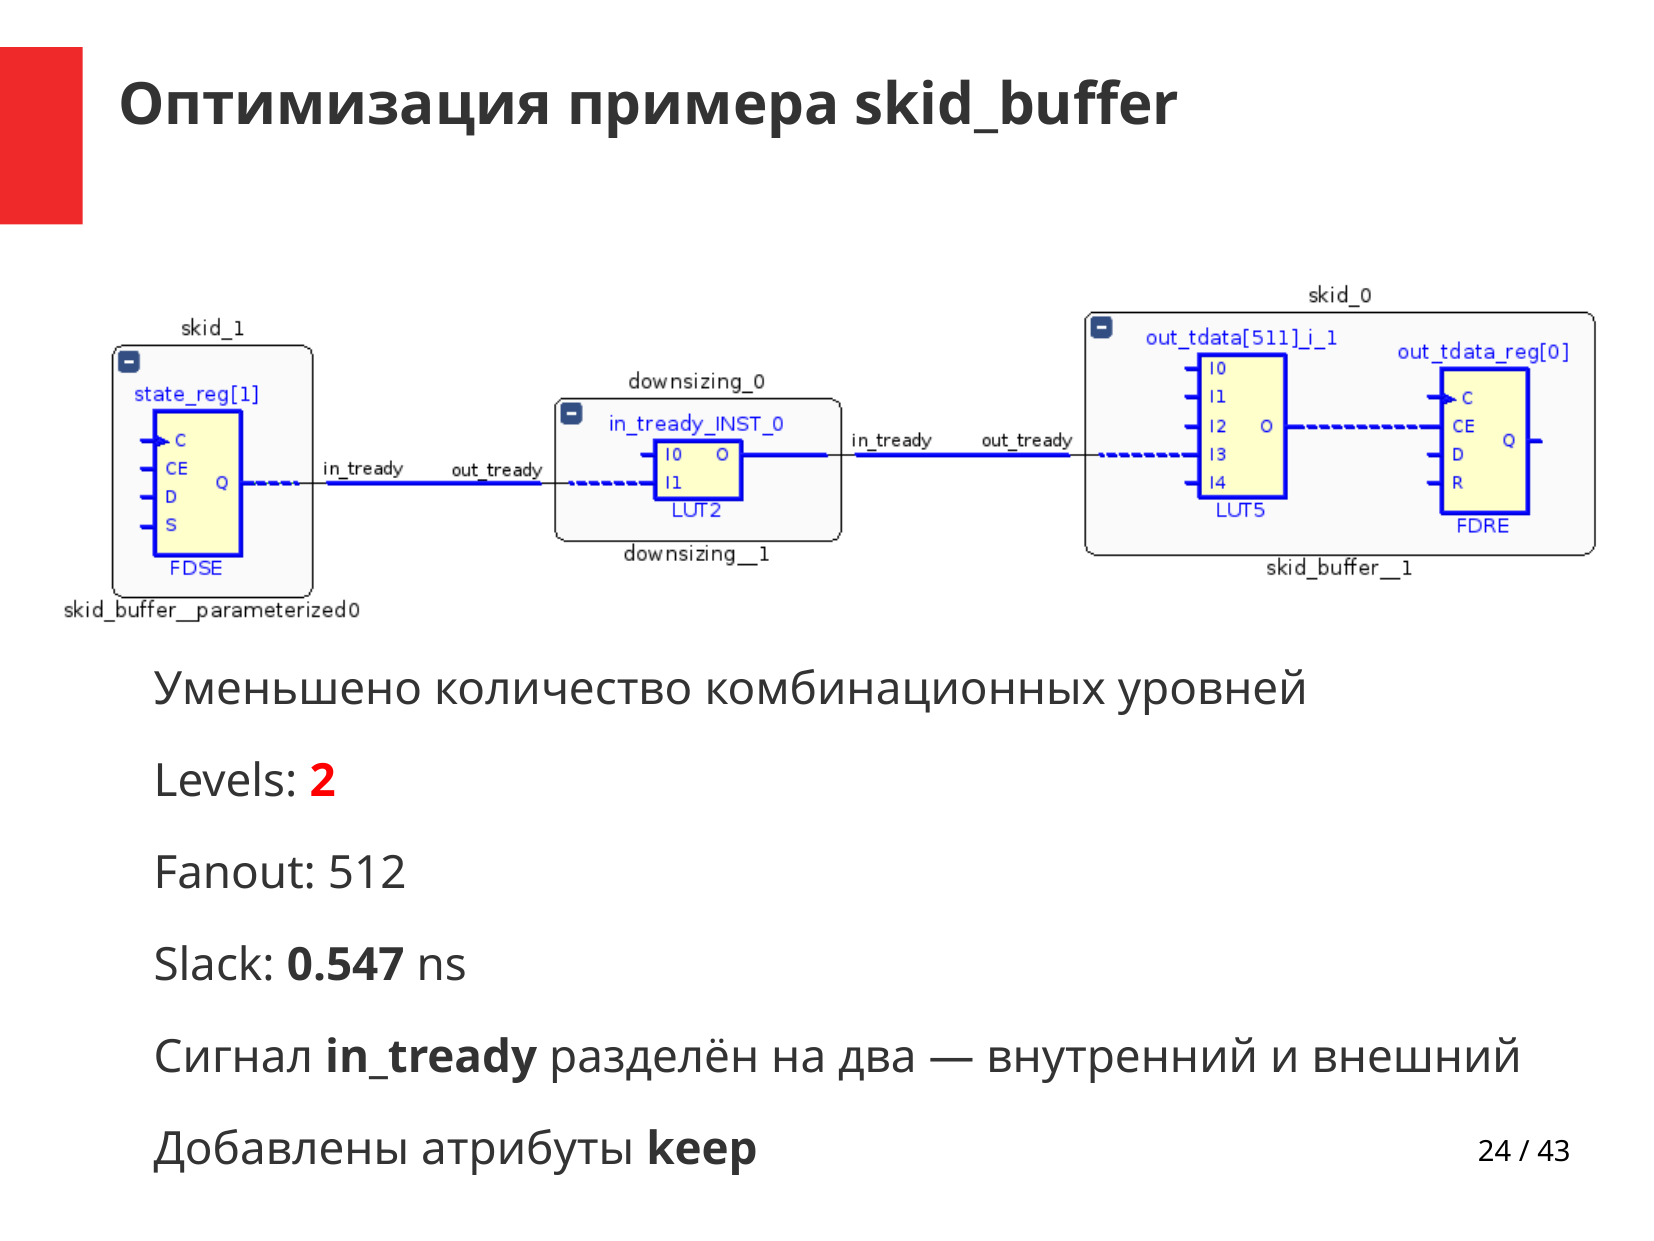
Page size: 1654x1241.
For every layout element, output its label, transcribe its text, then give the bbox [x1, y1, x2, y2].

title Оптимизация примера skid_buffer [118, 49, 1571, 154]
list Уменьшено количество комбинационных уровней Levels: 2 Fanout: 512 Slack: 0.547 ns Сигнал in_tready разделён на два — внутренний и внешний Добавлены атрибуты keep [82, 655, 1595, 1058]
picture [48, 229, 1607, 644]
